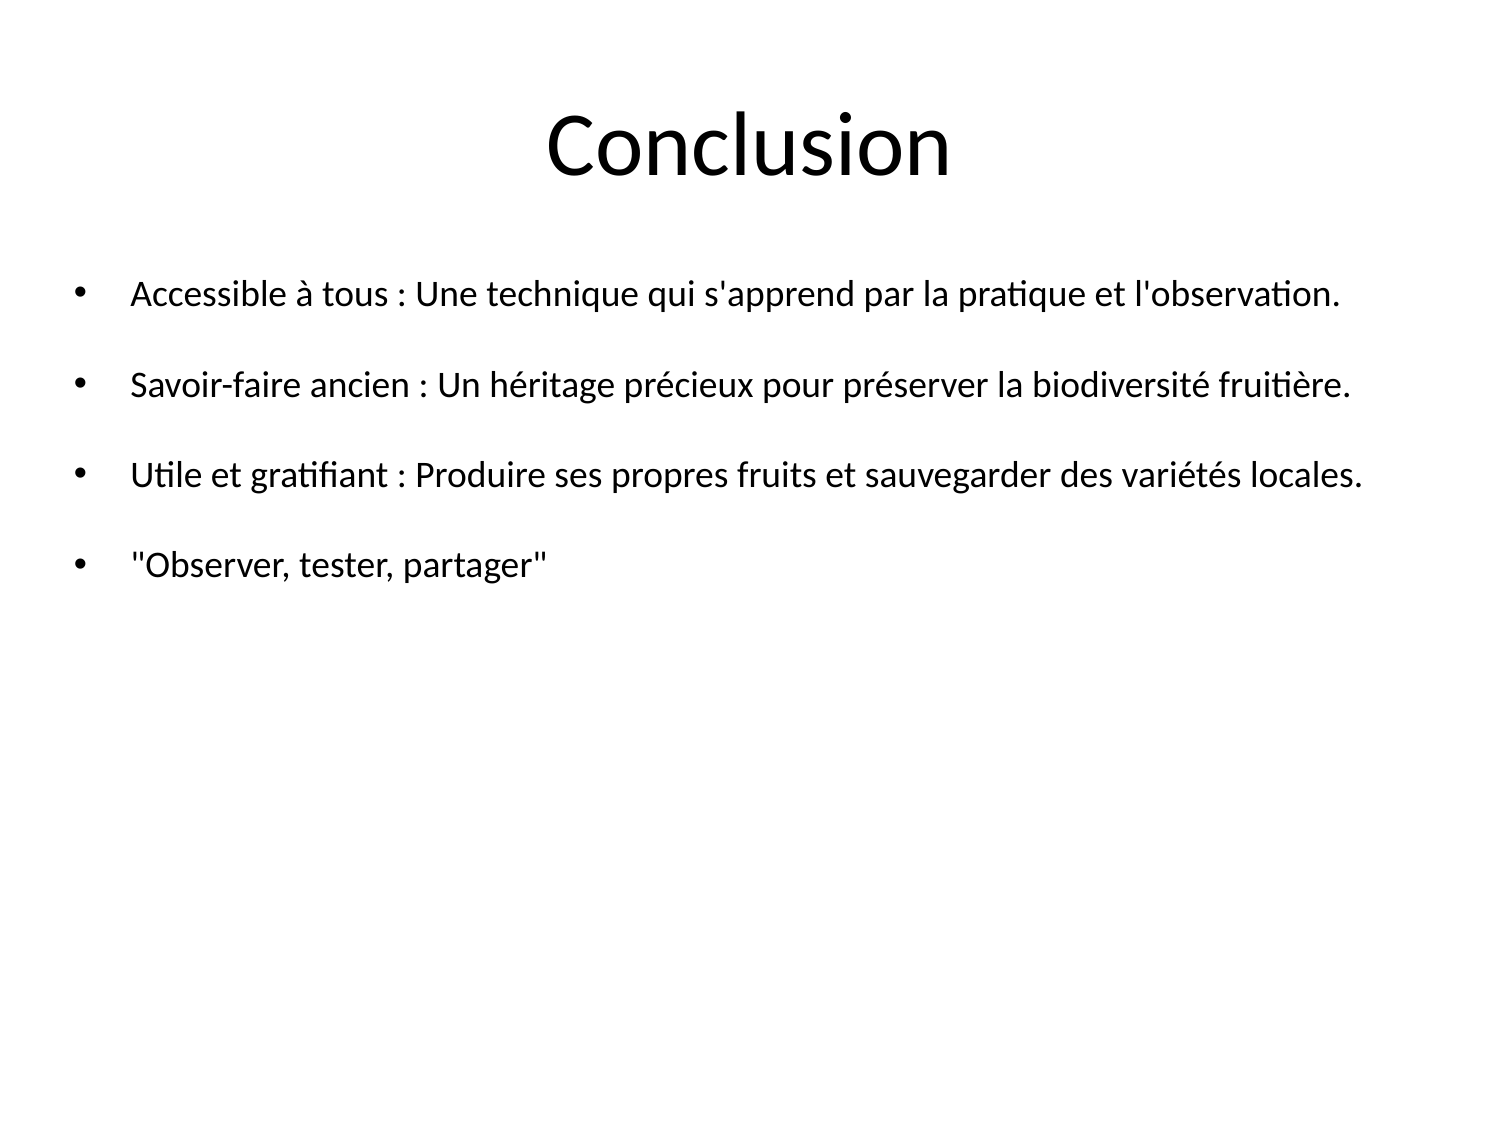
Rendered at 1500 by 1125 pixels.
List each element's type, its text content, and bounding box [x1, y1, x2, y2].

list Accessible à tous : Une technique qui s'apprend par la pratique et l'observation. Savoir-faire ancien : Un héritage précieux pour préserver la biodiversité fruitière. Utile et gratifiant : Produire ses propres fruits et sauvegarder des variétés locales. "Observer, tester, partager" [59, 261, 1409, 1004]
title Conclusion [75, 45, 1425, 233]
